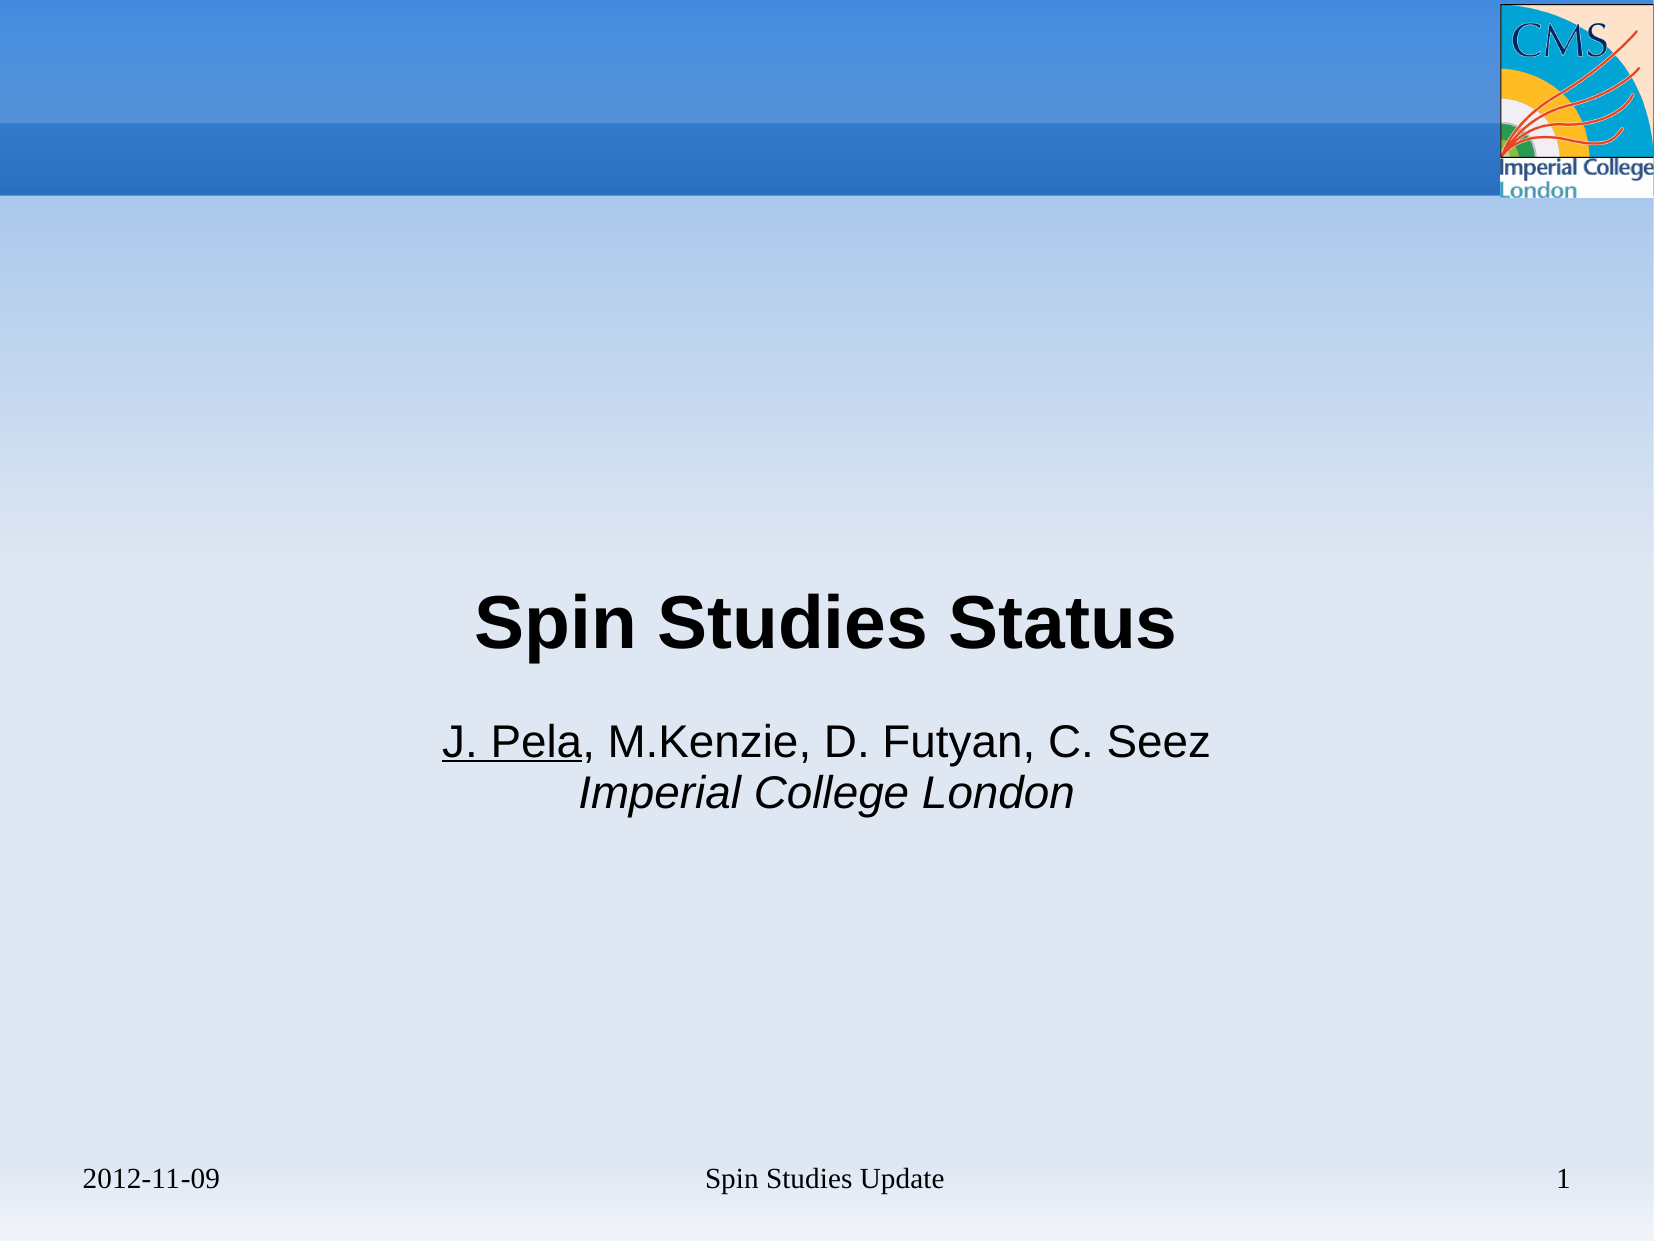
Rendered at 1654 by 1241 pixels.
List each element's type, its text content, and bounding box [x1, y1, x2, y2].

subtitle Spin Studies Status J. Pela, M.Kenzie, D. Futyan, C. Seez Imperial College London [82, 290, 1571, 1109]
picture [0, 0, 1654, 1241]
